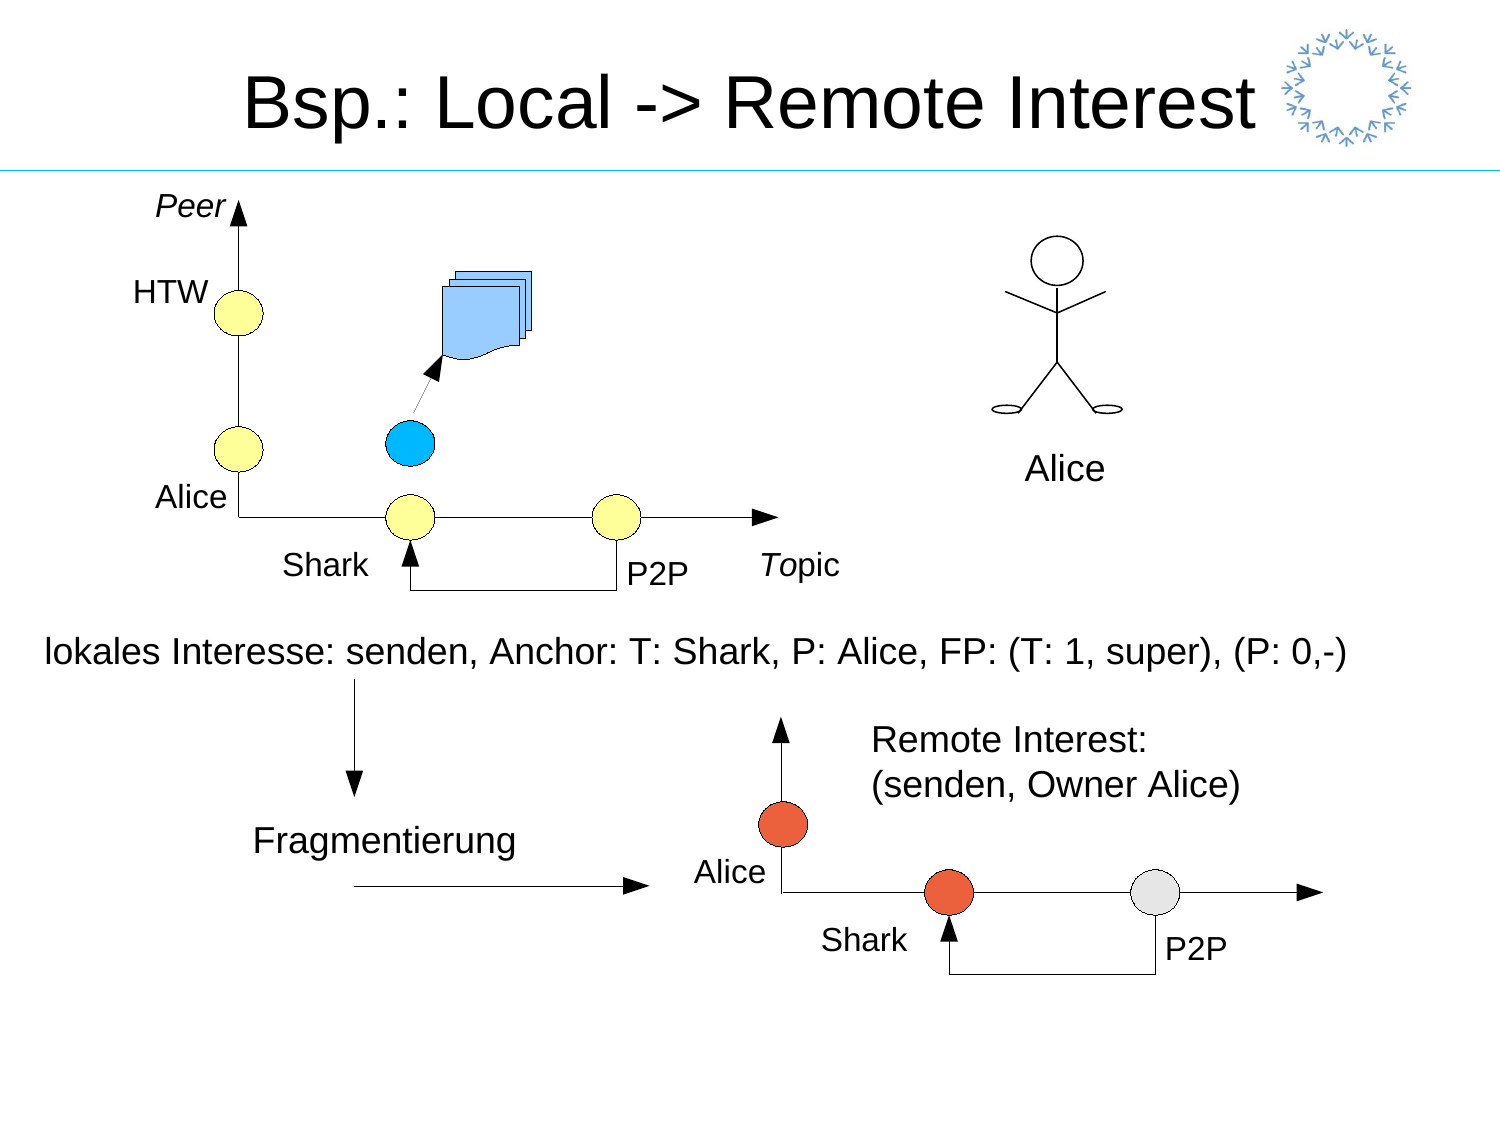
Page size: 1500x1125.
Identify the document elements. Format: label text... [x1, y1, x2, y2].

text_box P2P [611, 544, 705, 600]
text_box Shark [267, 535, 384, 591]
text_box [385, 420, 435, 467]
text_box Alice [140, 467, 243, 523]
text_box [591, 494, 642, 541]
picture [1281, 29, 1412, 57]
text_box [442, 271, 532, 360]
text_box Topic [744, 535, 856, 591]
text_box HTW [118, 262, 224, 318]
text_box [924, 869, 974, 916]
text_box Shark [805, 910, 923, 966]
text_box [1130, 869, 1180, 916]
text_box Remote Interest: (senden, Owner Alice) [856, 707, 1256, 813]
text_box [214, 426, 264, 472]
text_box Peer [140, 177, 241, 232]
title Bsp.: Local -> Remote Interest [75, 57, 1426, 148]
text_box Alice [679, 842, 782, 898]
text_box [758, 801, 808, 848]
text_box lokales Interesse: senden, Anchor: T: Shark, P: Alice, FP: (T: 1, super), (P: 0,-) [29, 619, 1375, 680]
text_box [214, 290, 264, 336]
text_box P2P [611, 544, 616, 590]
text_box P2P [1150, 919, 1155, 974]
text_box P2P [1156, 919, 1243, 975]
text_box [385, 494, 435, 541]
text_box Fragmentierung [237, 809, 532, 869]
text_box Alice [1009, 437, 1121, 497]
